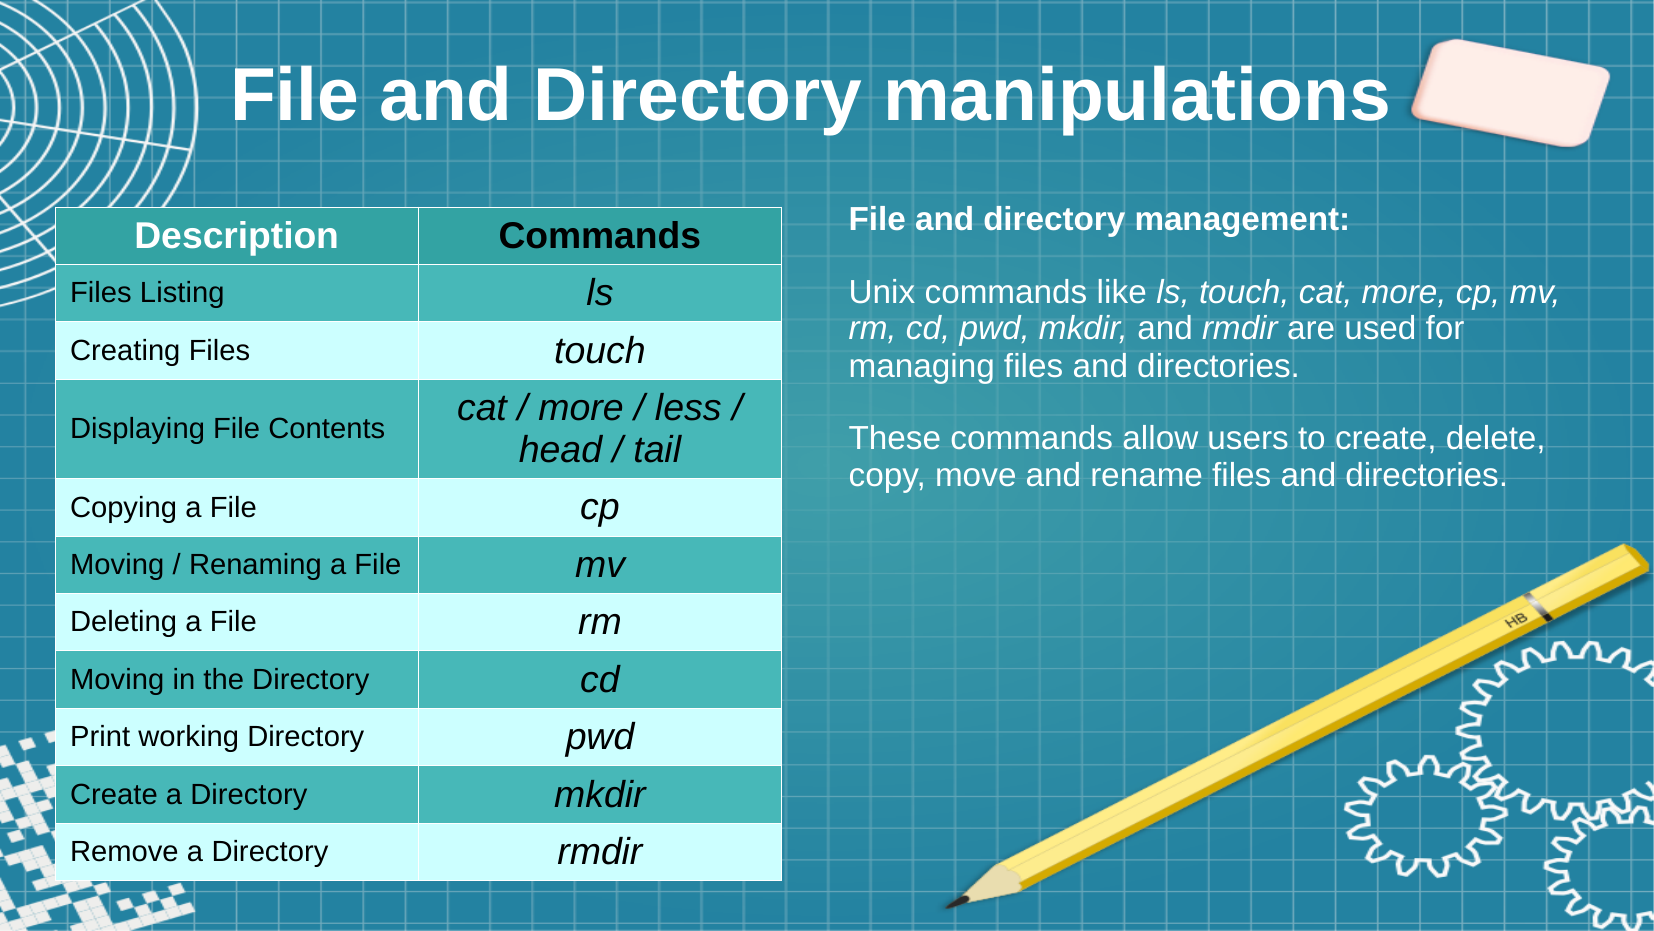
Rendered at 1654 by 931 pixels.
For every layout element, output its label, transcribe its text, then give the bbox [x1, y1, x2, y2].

table_cell Deleting a File [56, 594, 418, 650]
table_header Commands [419, 208, 781, 264]
table_cell ls [419, 265, 781, 321]
list File and directory management: Unix commands like ls, touch, cat, more, cp, mv, rm, cd, pwd, mkdir, and rmdir are used for managing files and directories. These commands allow users to create, delete, copy, move and rename files and directories. [848, 200, 1575, 653]
table_cell pwd [419, 709, 781, 765]
table_cell Creating Files [56, 322, 418, 379]
table_cell touch [419, 322, 781, 379]
title File and Directory manipulations [66, 0, 1556, 201]
table_cell mv [419, 537, 781, 593]
table_cell cd [419, 651, 781, 708]
table_cell Remove a Directory [56, 824, 418, 880]
table_cell Files Listing [56, 265, 418, 321]
table_cell Create a Directory [56, 766, 418, 823]
picture [0, 0, 1654, 931]
table_cell Moving in the Directory [56, 651, 418, 708]
table_cell Displaying File Contents [56, 380, 418, 478]
table_cell Print working Directory [56, 709, 418, 765]
table_cell mkdir [419, 766, 781, 823]
table_cell cp [419, 479, 781, 536]
table_cell rmdir [419, 824, 781, 880]
table_cell Copying a File [56, 479, 418, 536]
table_cell rm [419, 594, 781, 650]
table_cell cat / more / less / head / tail [419, 380, 781, 478]
table_header Description [56, 208, 418, 264]
table_cell Moving / Renaming a File [56, 537, 418, 593]
